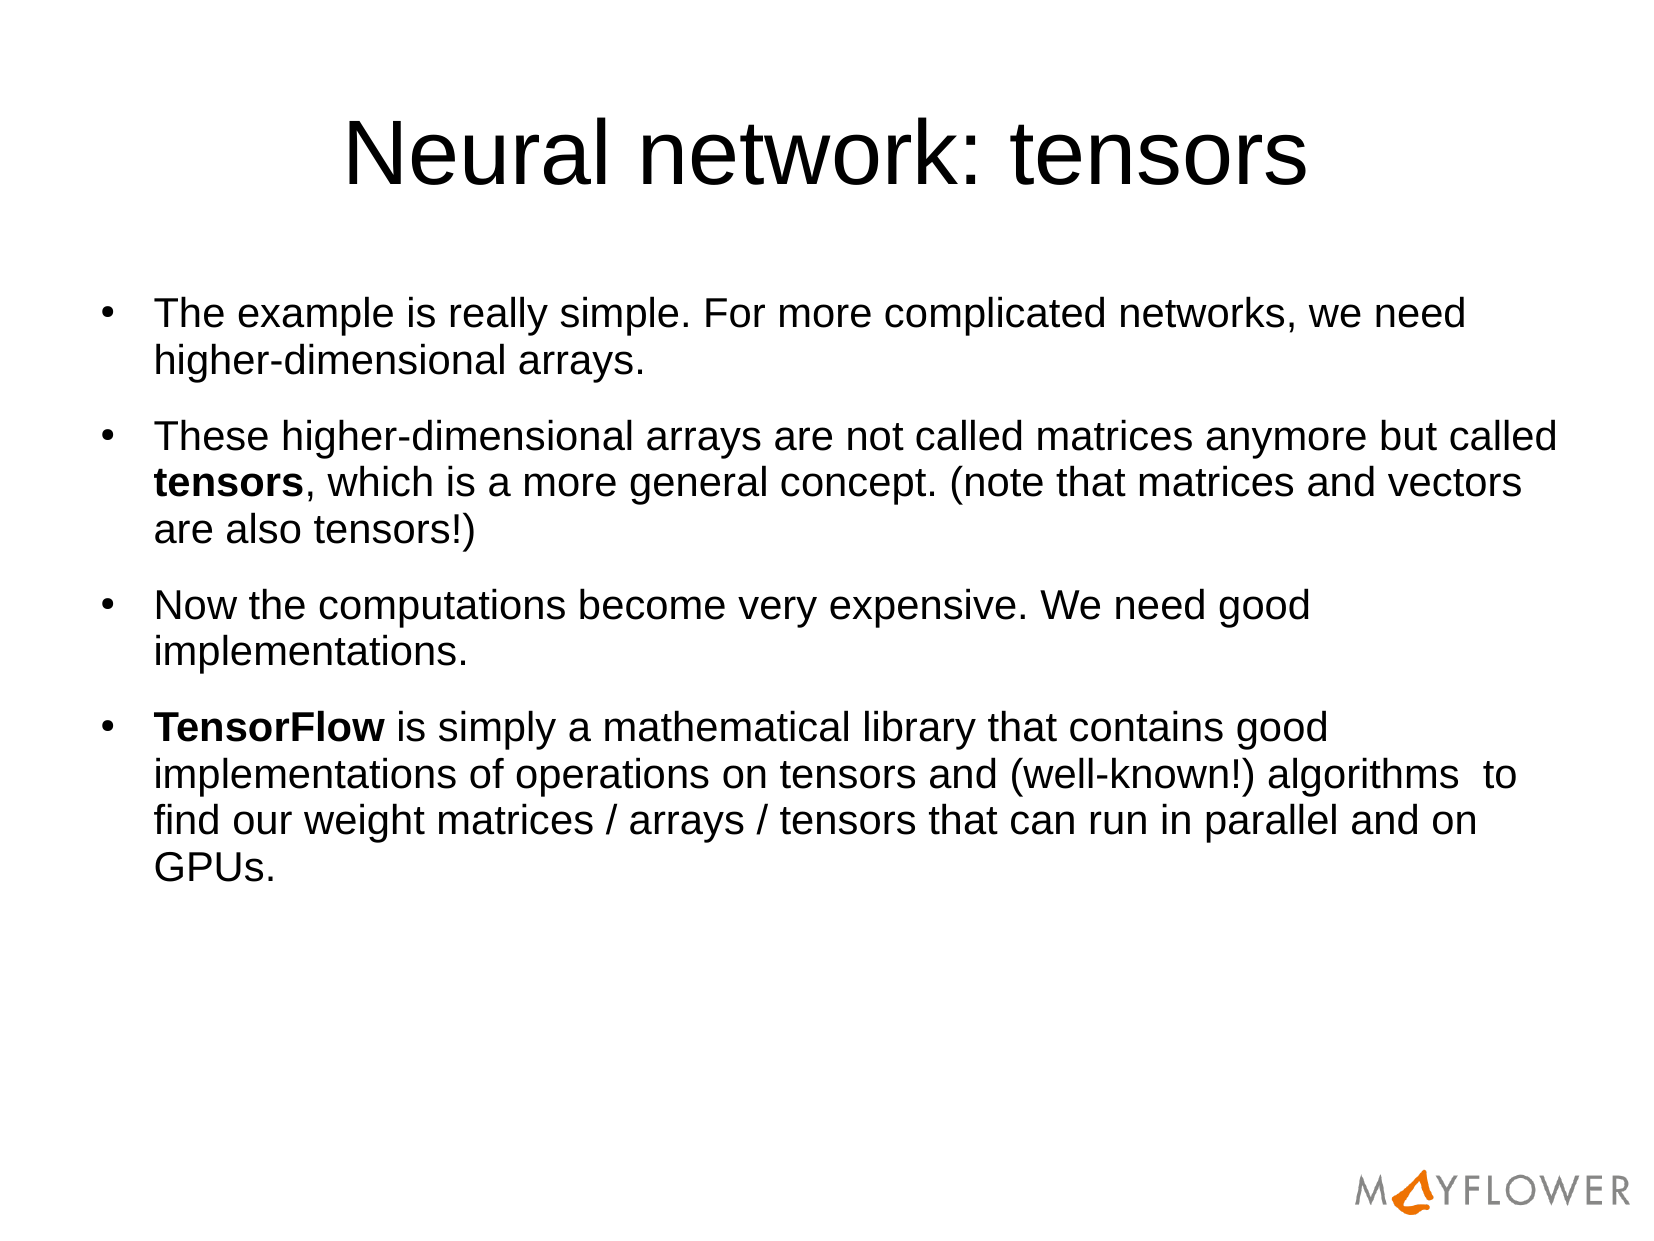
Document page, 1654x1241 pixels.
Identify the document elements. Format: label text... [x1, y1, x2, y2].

list The example is really simple. For more complicated networks, we need higher-dimensional arrays. These higher-dimensional arrays are not called matrices anymore but called tensors, which is a more general concept. (note that matrices and vectors are also tensors!) Now the computations become very expensive. We need good implementations. TensorFlow is simply a mathematical library that contains good implementations of operations on tensors and (well-known!) algorithms to find our weight matrices / arrays / tensors that can run in parallel and on GPUs. [82, 290, 1571, 1010]
title Neural network: tensors [82, 49, 1571, 257]
picture [1355, 1169, 1630, 1215]
